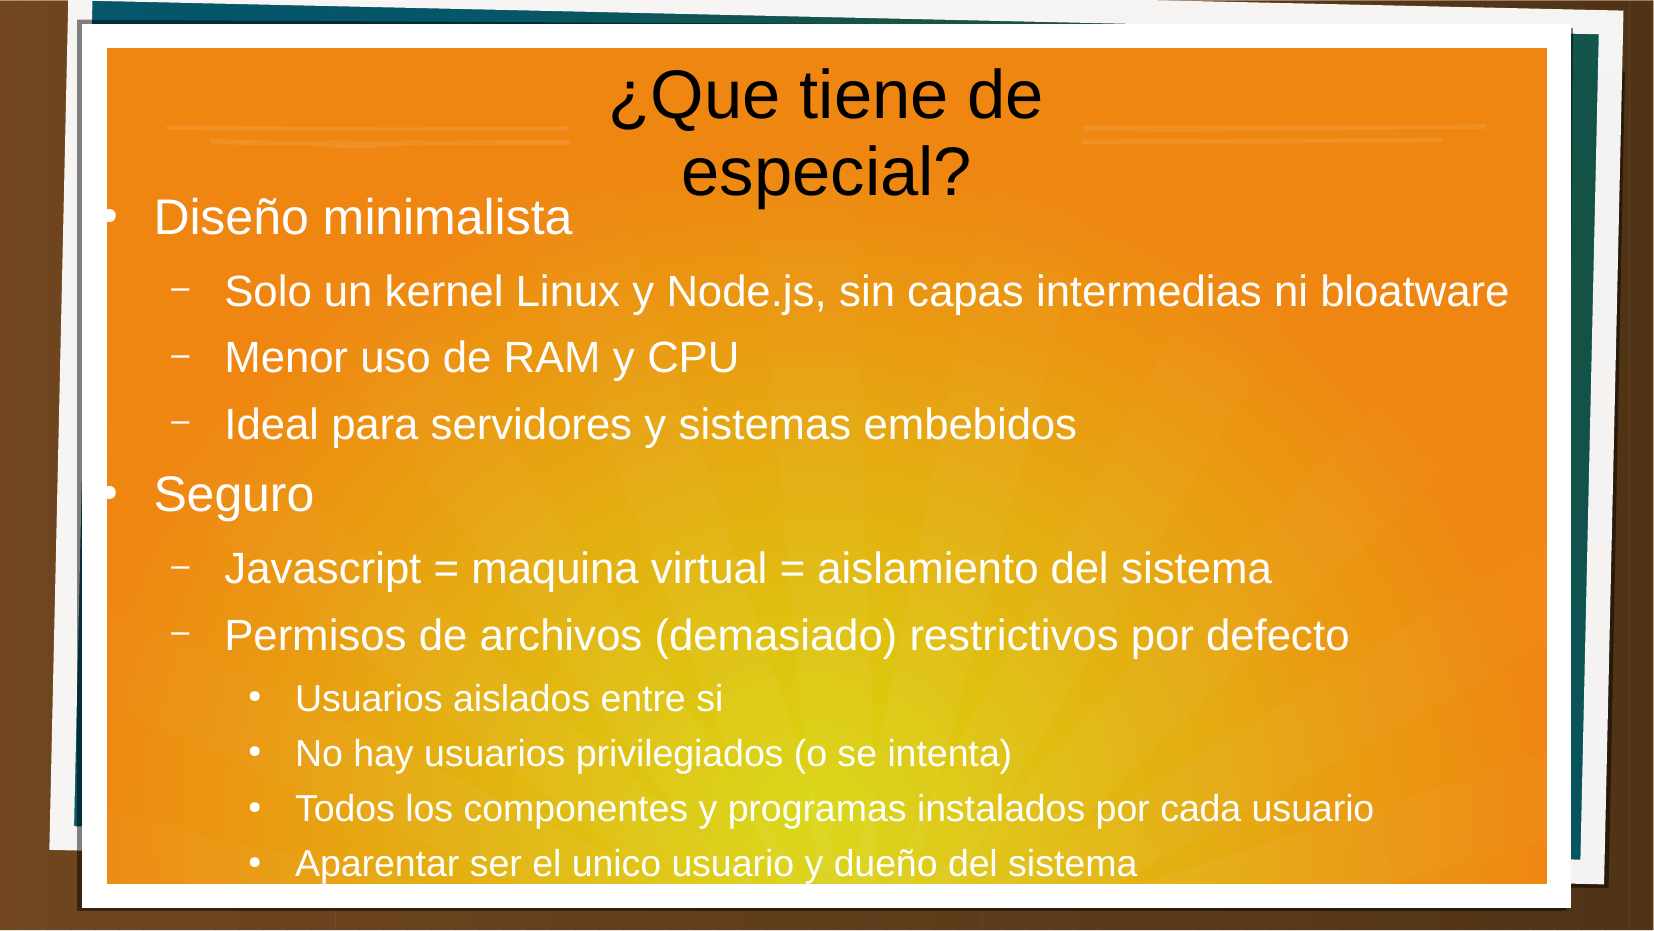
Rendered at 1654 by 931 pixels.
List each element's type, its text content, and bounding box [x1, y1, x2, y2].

list Diseño minimalista Solo un kernel Linux y Node.js, sin capas intermedias ni bloatware Menor uso de RAM y CPU Ideal para servidores y sistemas embebidos Seguro Javascript = maquina virtual = aislamiento del sistema Permisos de archivos (demasiado) restrictivos por defecto Usuarios aislados entre si No hay usuarios privilegiados (o se intenta) Todos los componentes y programas instalados por cada usuario Aparentar ser el unico usuario y dueño del sistema [82, 188, 1571, 909]
title ¿Que tiene de especial? [566, 55, 1087, 188]
